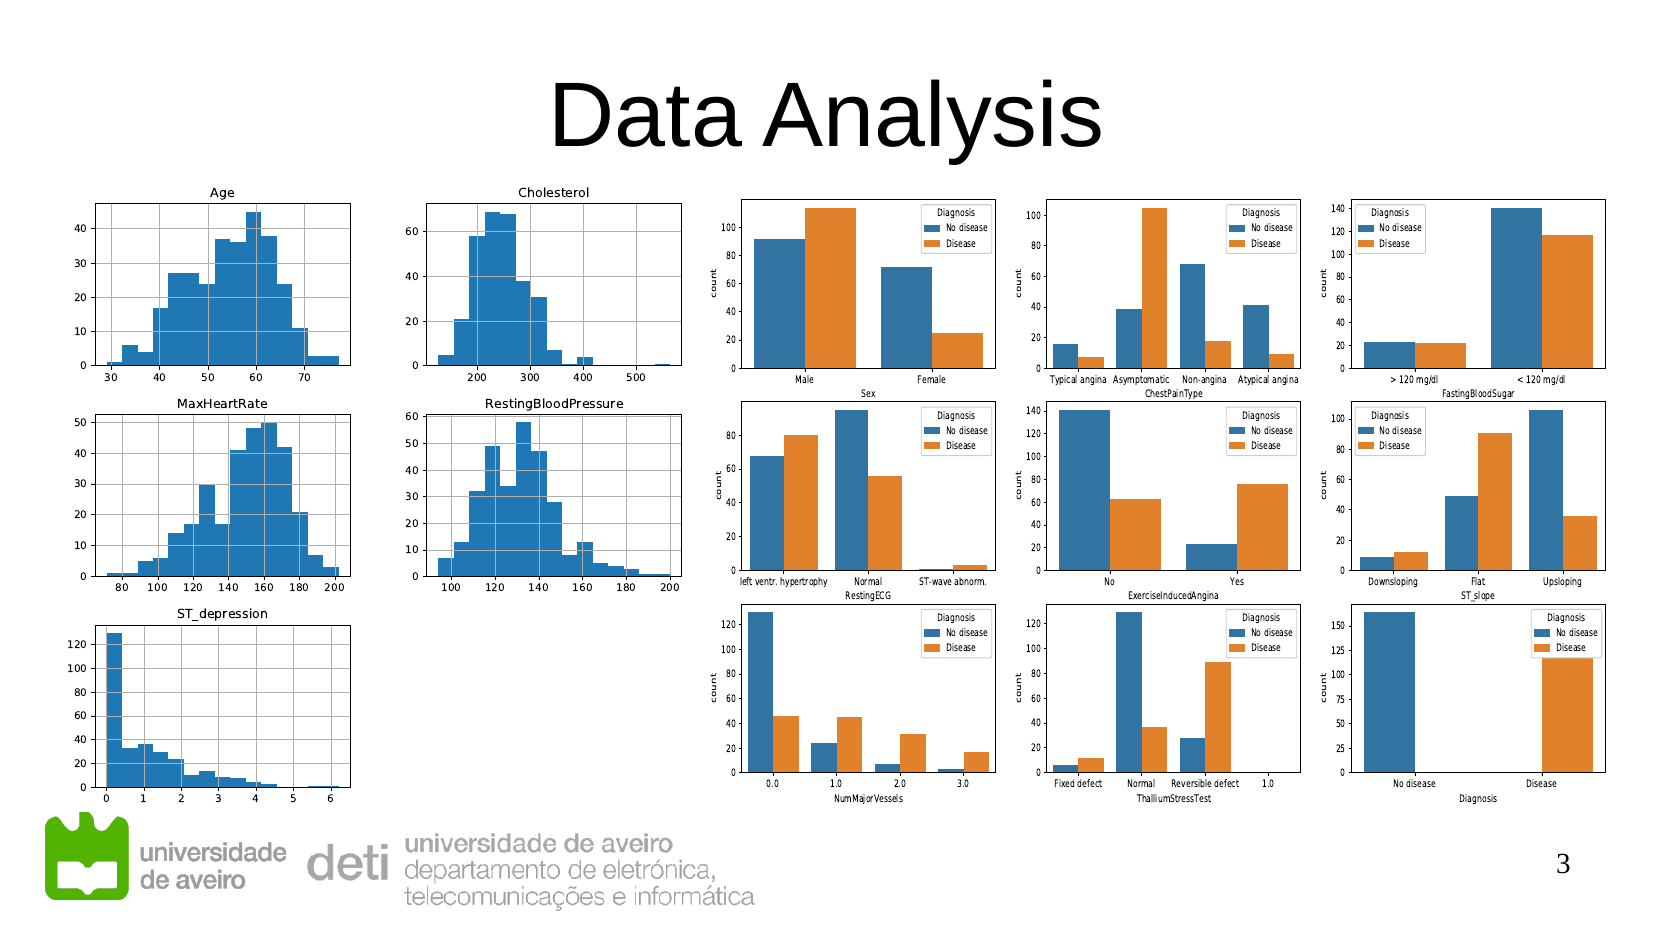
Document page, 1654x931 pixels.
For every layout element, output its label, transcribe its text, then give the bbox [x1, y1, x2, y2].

picture [705, 192, 1611, 812]
title Data Analysis [82, 37, 1571, 193]
picture [45, 180, 691, 900]
picture [300, 827, 755, 912]
